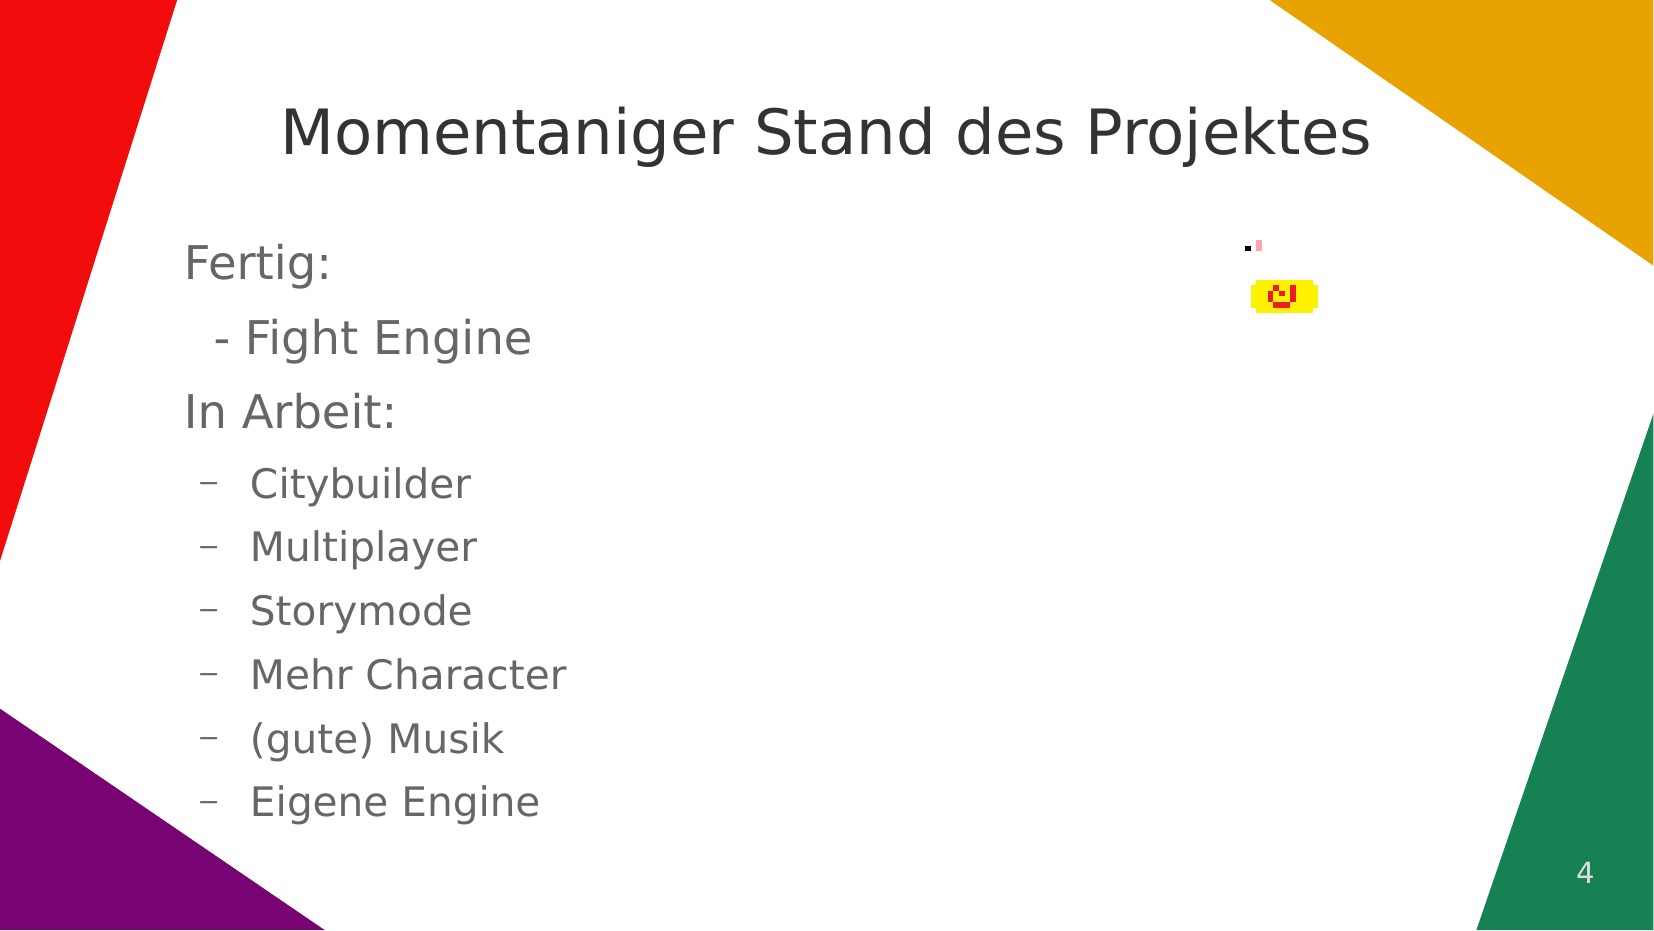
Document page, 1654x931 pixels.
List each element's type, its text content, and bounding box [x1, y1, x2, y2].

list Fertig: - Fight Engine In Arbeit: Citybuilder Multiplayer Storymode Mehr Character (gute) Musik Eigene Engine [118, 236, 1536, 827]
picture [1240, 235, 1330, 325]
title Momentaniger Stand des Projektes [118, 59, 1536, 207]
